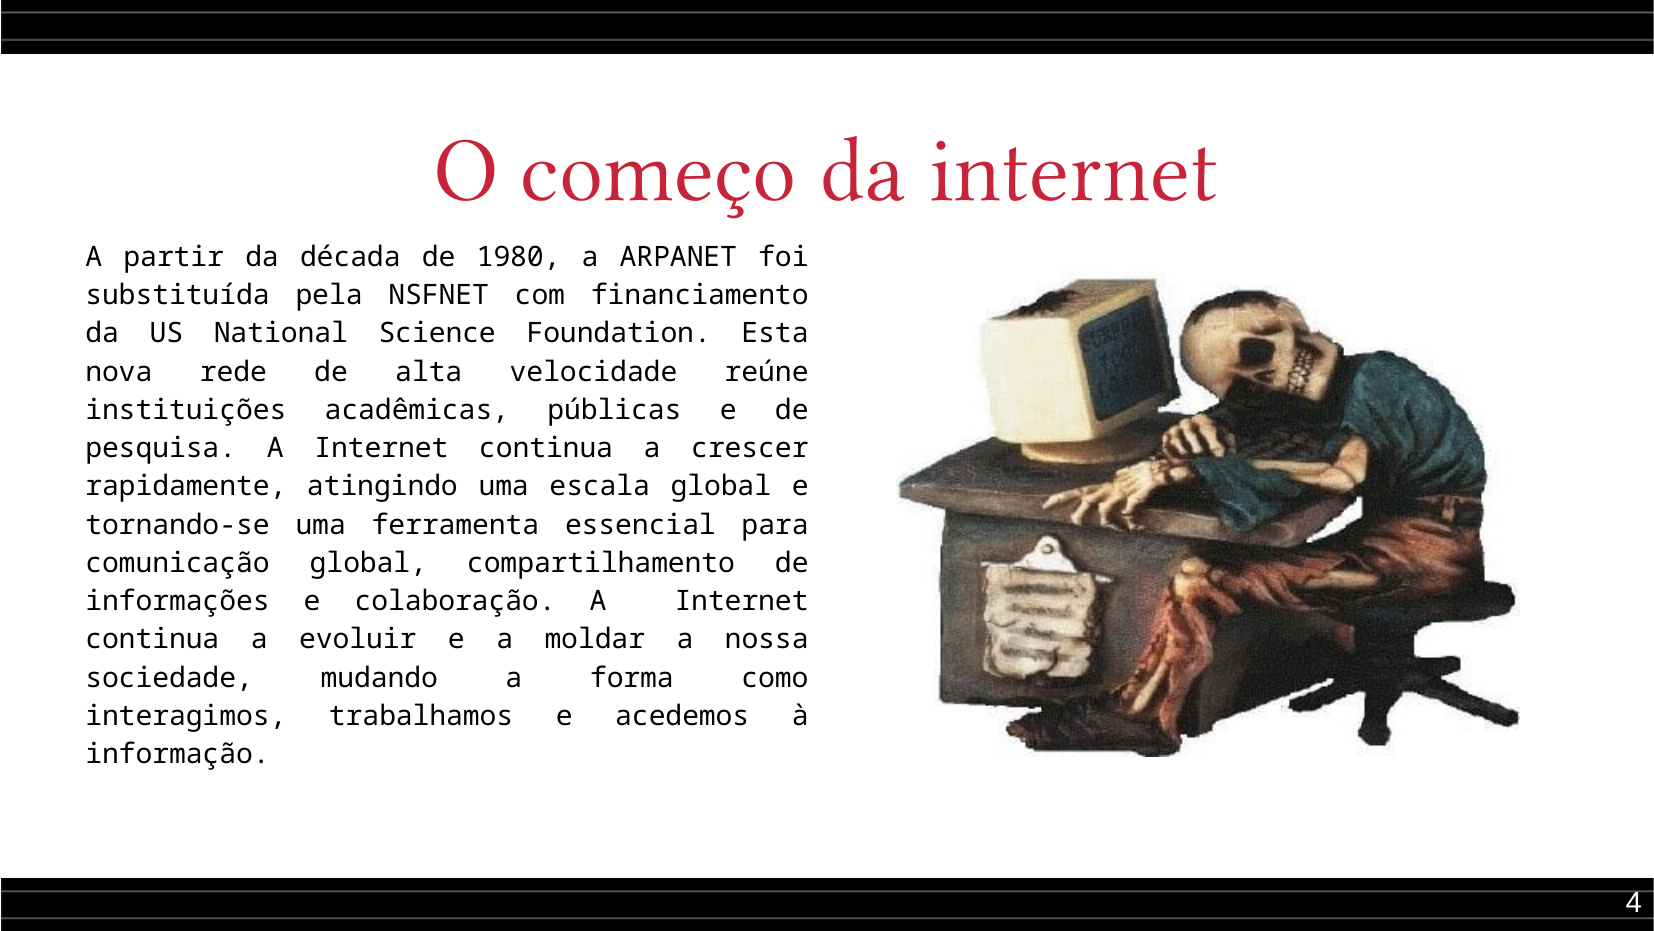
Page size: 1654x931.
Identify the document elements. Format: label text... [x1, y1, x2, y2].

picture [896, 271, 1520, 757]
title O começo da internet [82, 92, 1571, 249]
picture [1, 878, 1654, 931]
picture [1, 0, 1654, 54]
list A partir da década de 1980, a ARPANET foi substituída pela NSFNET com financiamento da US National Science Foundation. Esta nova rede de alta velocidade reúne instituições acadêmicas, públicas e de pesquisa. A Internet continua a crescer rapidamente, atingindo uma escala global e tornando-se uma ferramenta essencial para comunicação global, compartilhamento de informações e colaboração. A Internet continua a evoluir e a moldar a nossa sociedade, mudando a forma como interagimos, trabalhamos e acedemos à informação. [47, 236, 809, 780]
